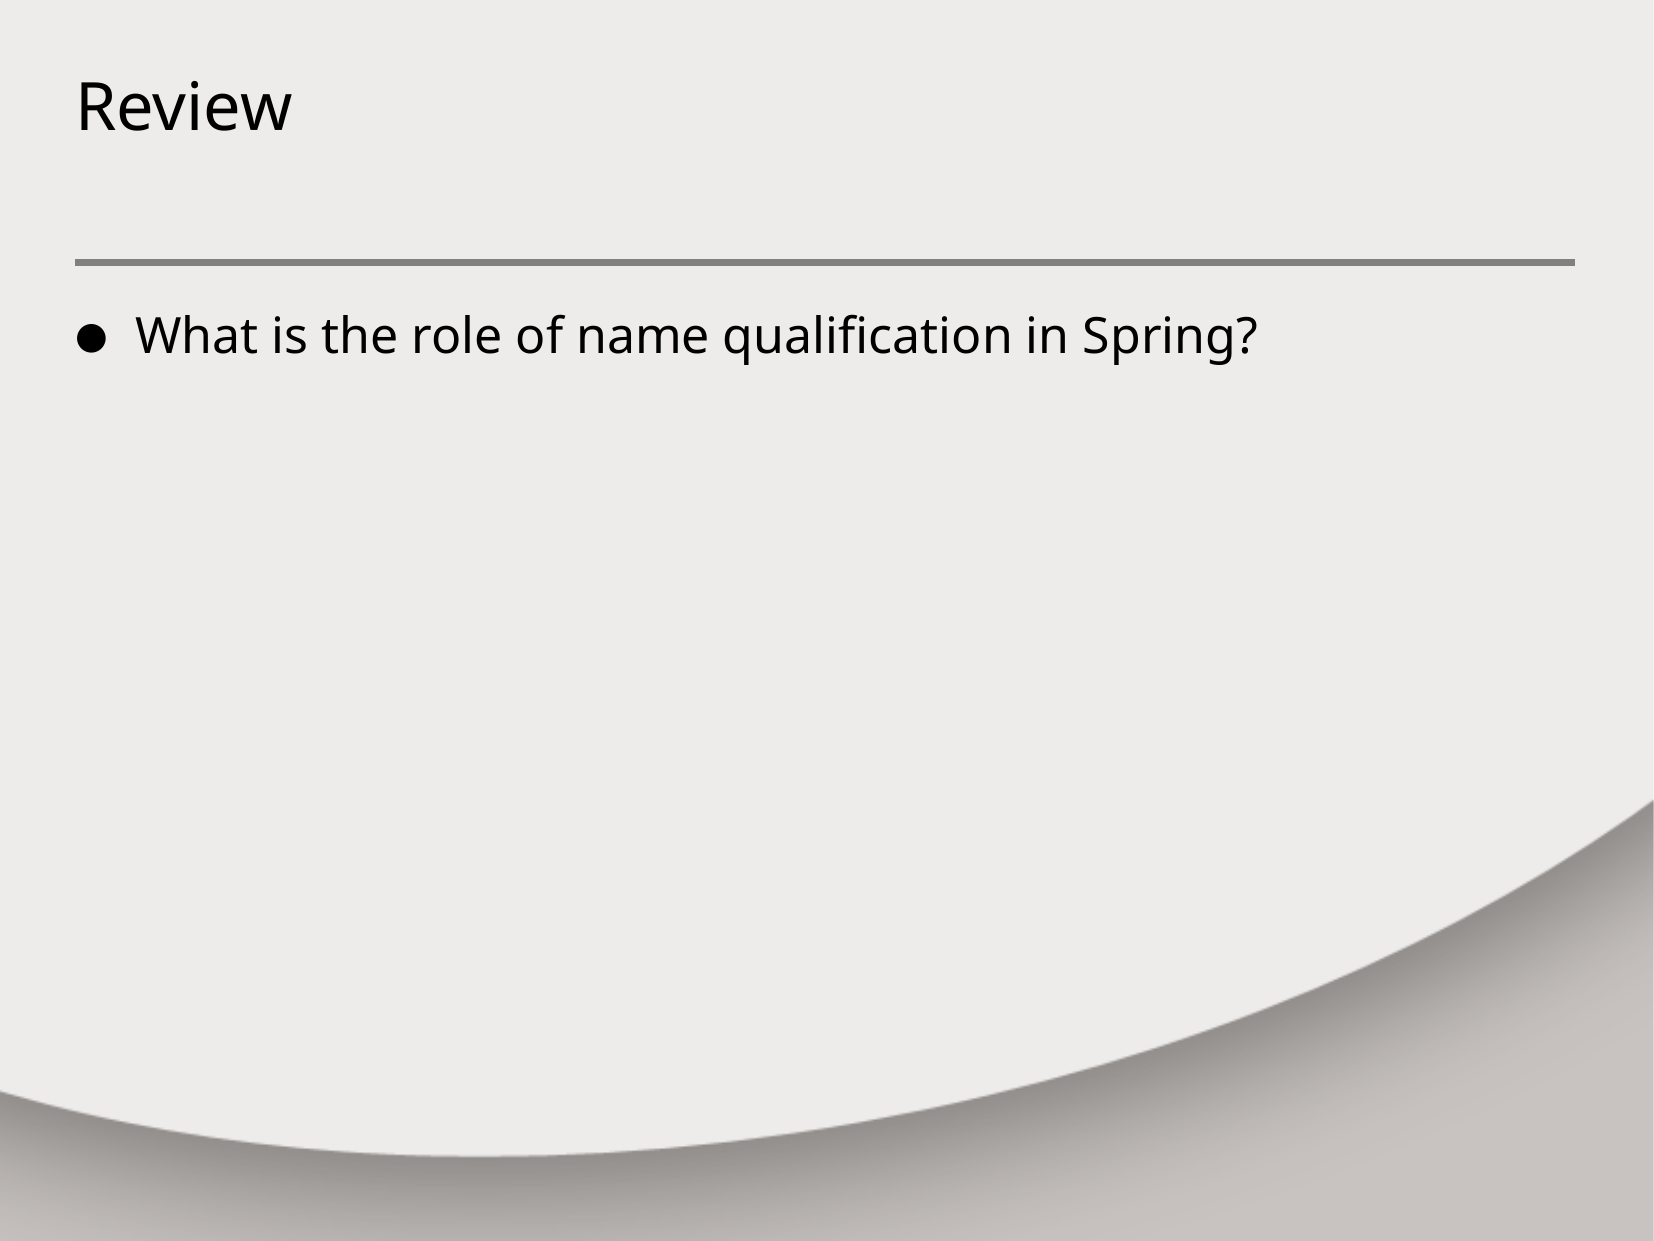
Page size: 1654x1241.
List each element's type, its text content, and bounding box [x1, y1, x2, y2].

title Review [75, 75, 1576, 226]
picture [0, 0, 1654, 1241]
list What is the role of name qualification in Spring? [75, 300, 1576, 1163]
